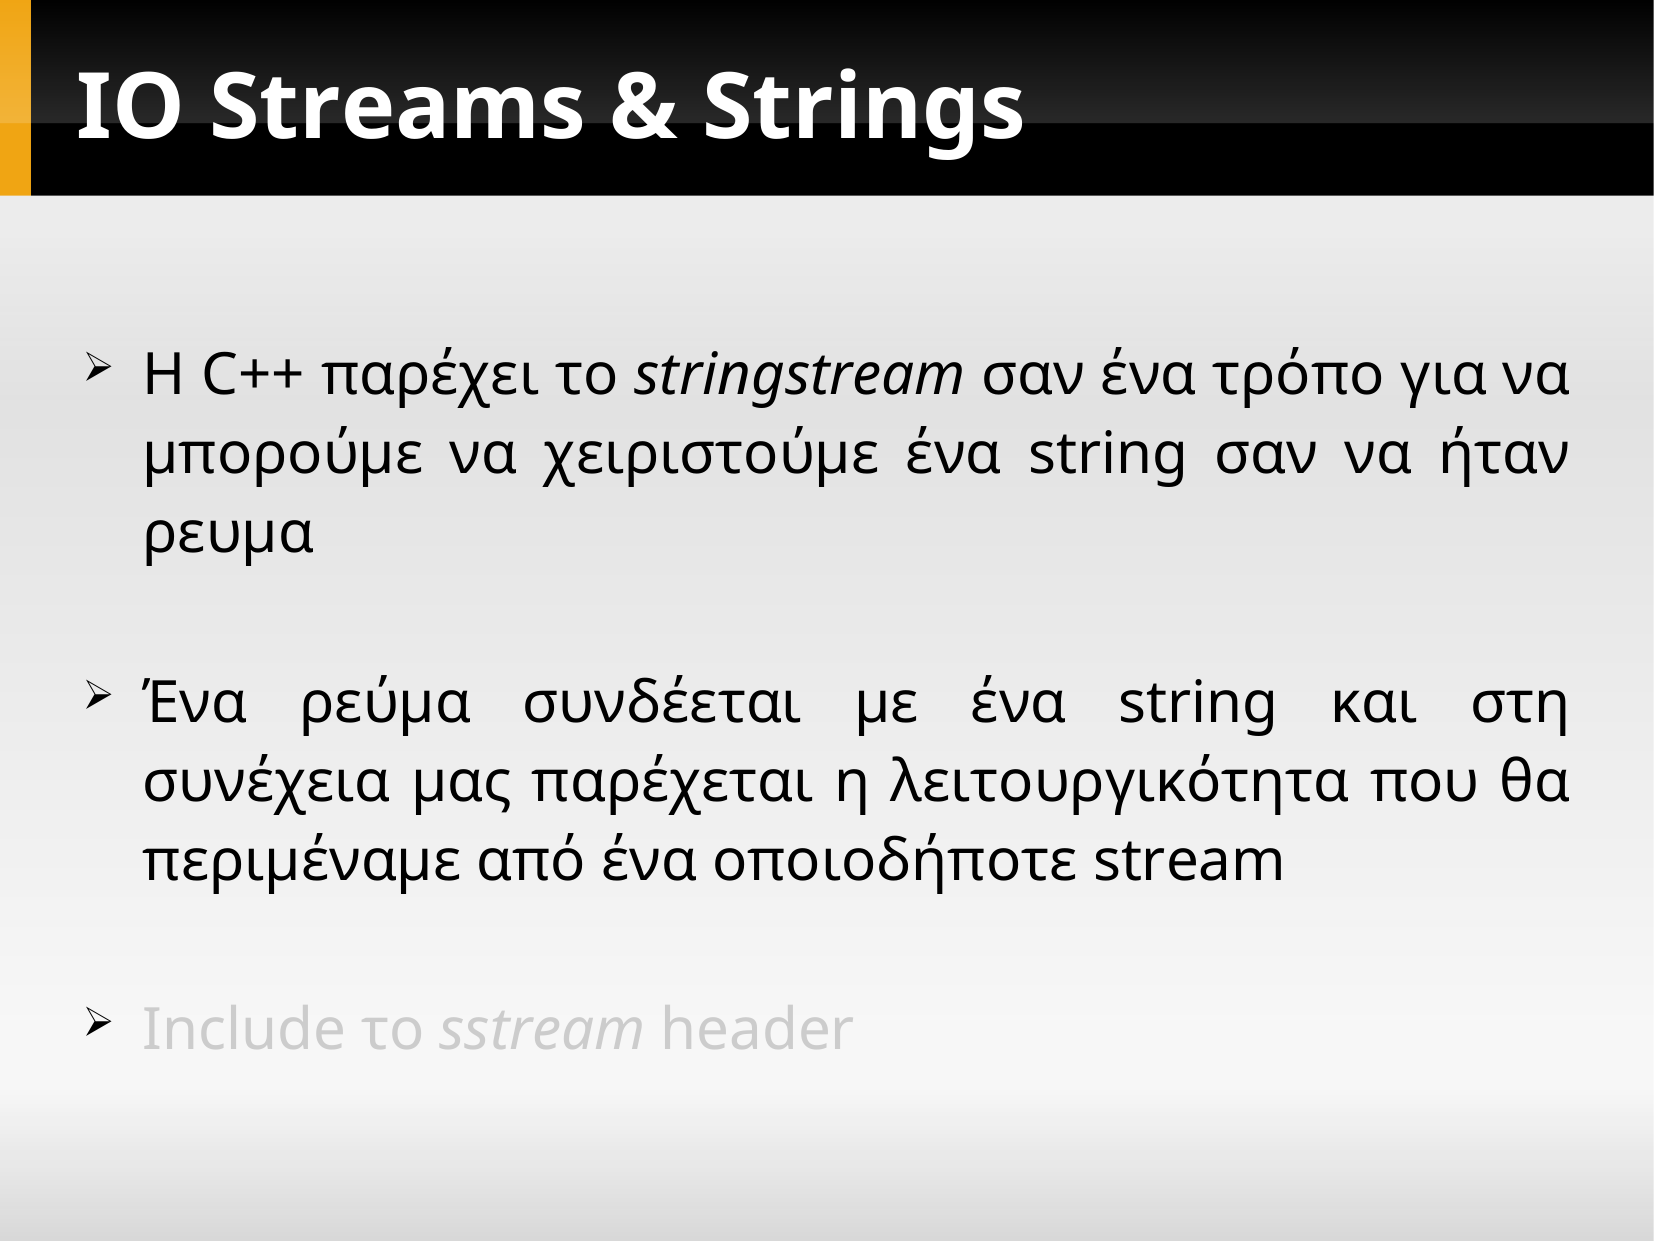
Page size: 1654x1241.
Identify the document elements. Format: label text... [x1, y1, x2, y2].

title IO Streams & Strings [76, 0, 1565, 208]
subtitle Η C++ παρέχει το stringstream σαν ένα τρόπο για να μπορούμε να χειριστούμε ένα string σαν να ήταν ρευμα Ένα ρεύμα συνδέεται με ένα string και στη συνέχεια μας παρέχεται η λειτουργικότητα που θα περιμέναμε από ένα οποιοδήποτε stream Include το sstream header [82, 297, 1571, 1102]
picture [0, 0, 1654, 1241]
